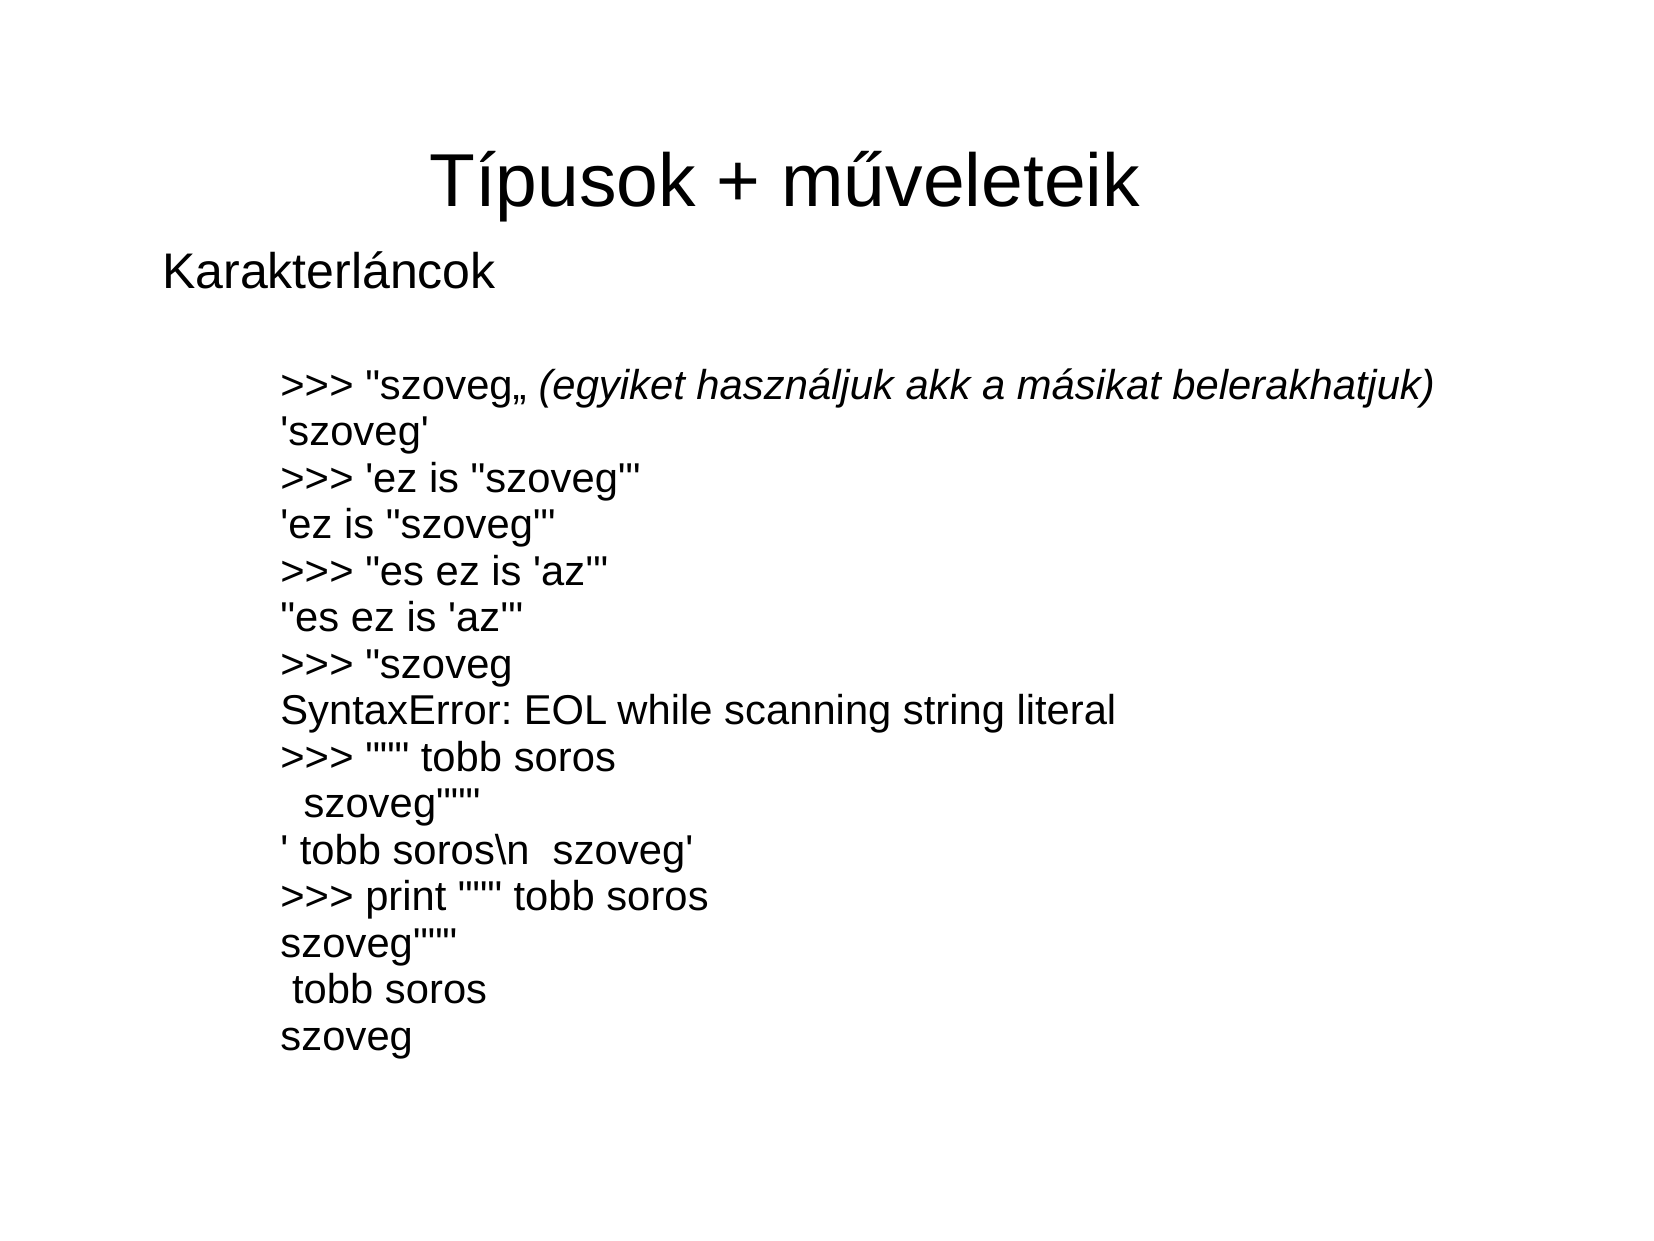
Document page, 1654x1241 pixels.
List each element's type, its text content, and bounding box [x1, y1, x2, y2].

text_box >>> "szoveg„ (egyiket használjuk akk a másikat belerakhatjuk) 'szoveg' >>> 'ez is "szoveg"' 'ez is "szoveg"' >>> "es ez is 'az'" "es ez is 'az'" >>> "szoveg SyntaxError: EOL while scanning string literal >>> """ tobb soros szoveg""" ' tobb soros\n szoveg' >>> print """ tobb soros szoveg""" tobb soros szoveg [265, 354, 1458, 1096]
text_box Karakterláncok [147, 236, 511, 308]
text_box Típusok + műveleteik [414, 88, 1182, 188]
